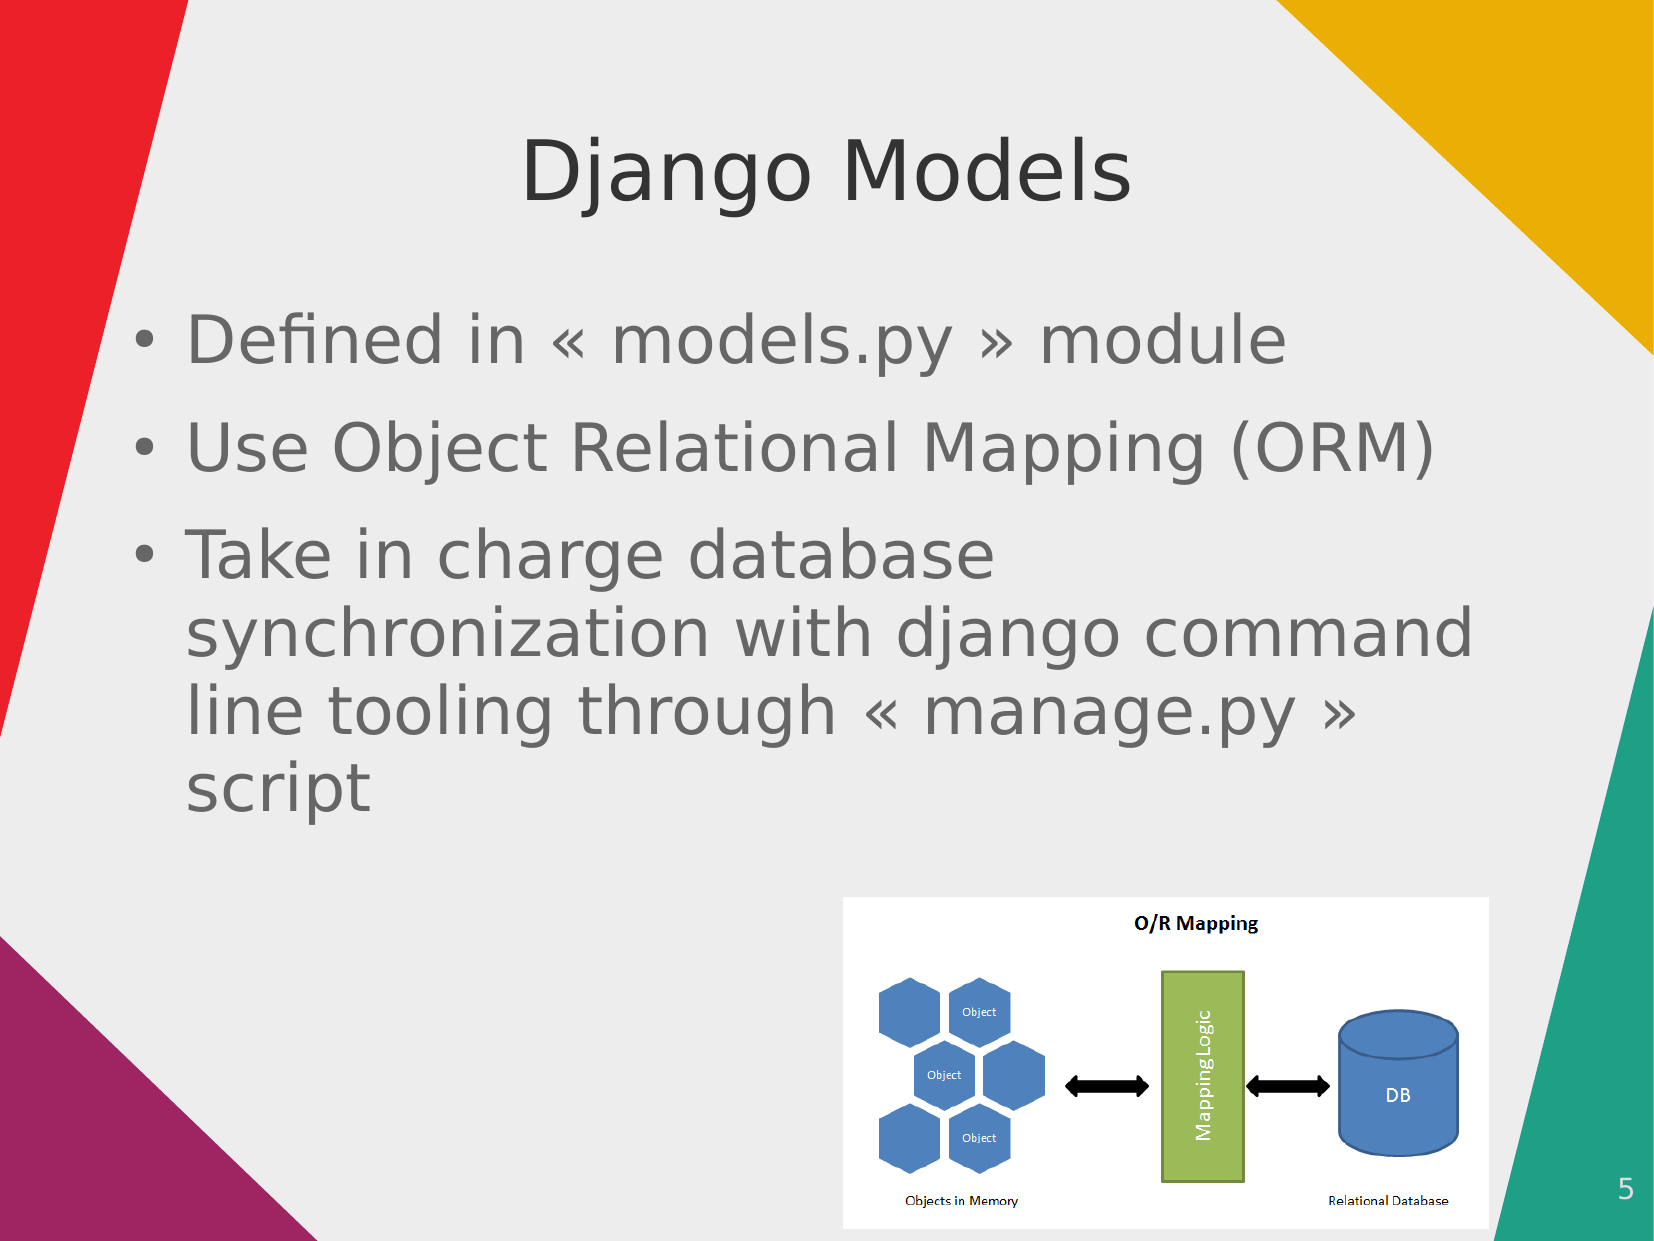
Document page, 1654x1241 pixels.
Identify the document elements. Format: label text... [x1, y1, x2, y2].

title Django Models [114, 73, 1539, 271]
list Defined in « models.py » module Use Object Relational Mapping (ORM) Take in charge database synchronization with django command line tooling through « manage.py » script [114, 302, 1539, 1033]
picture [843, 897, 1489, 1229]
